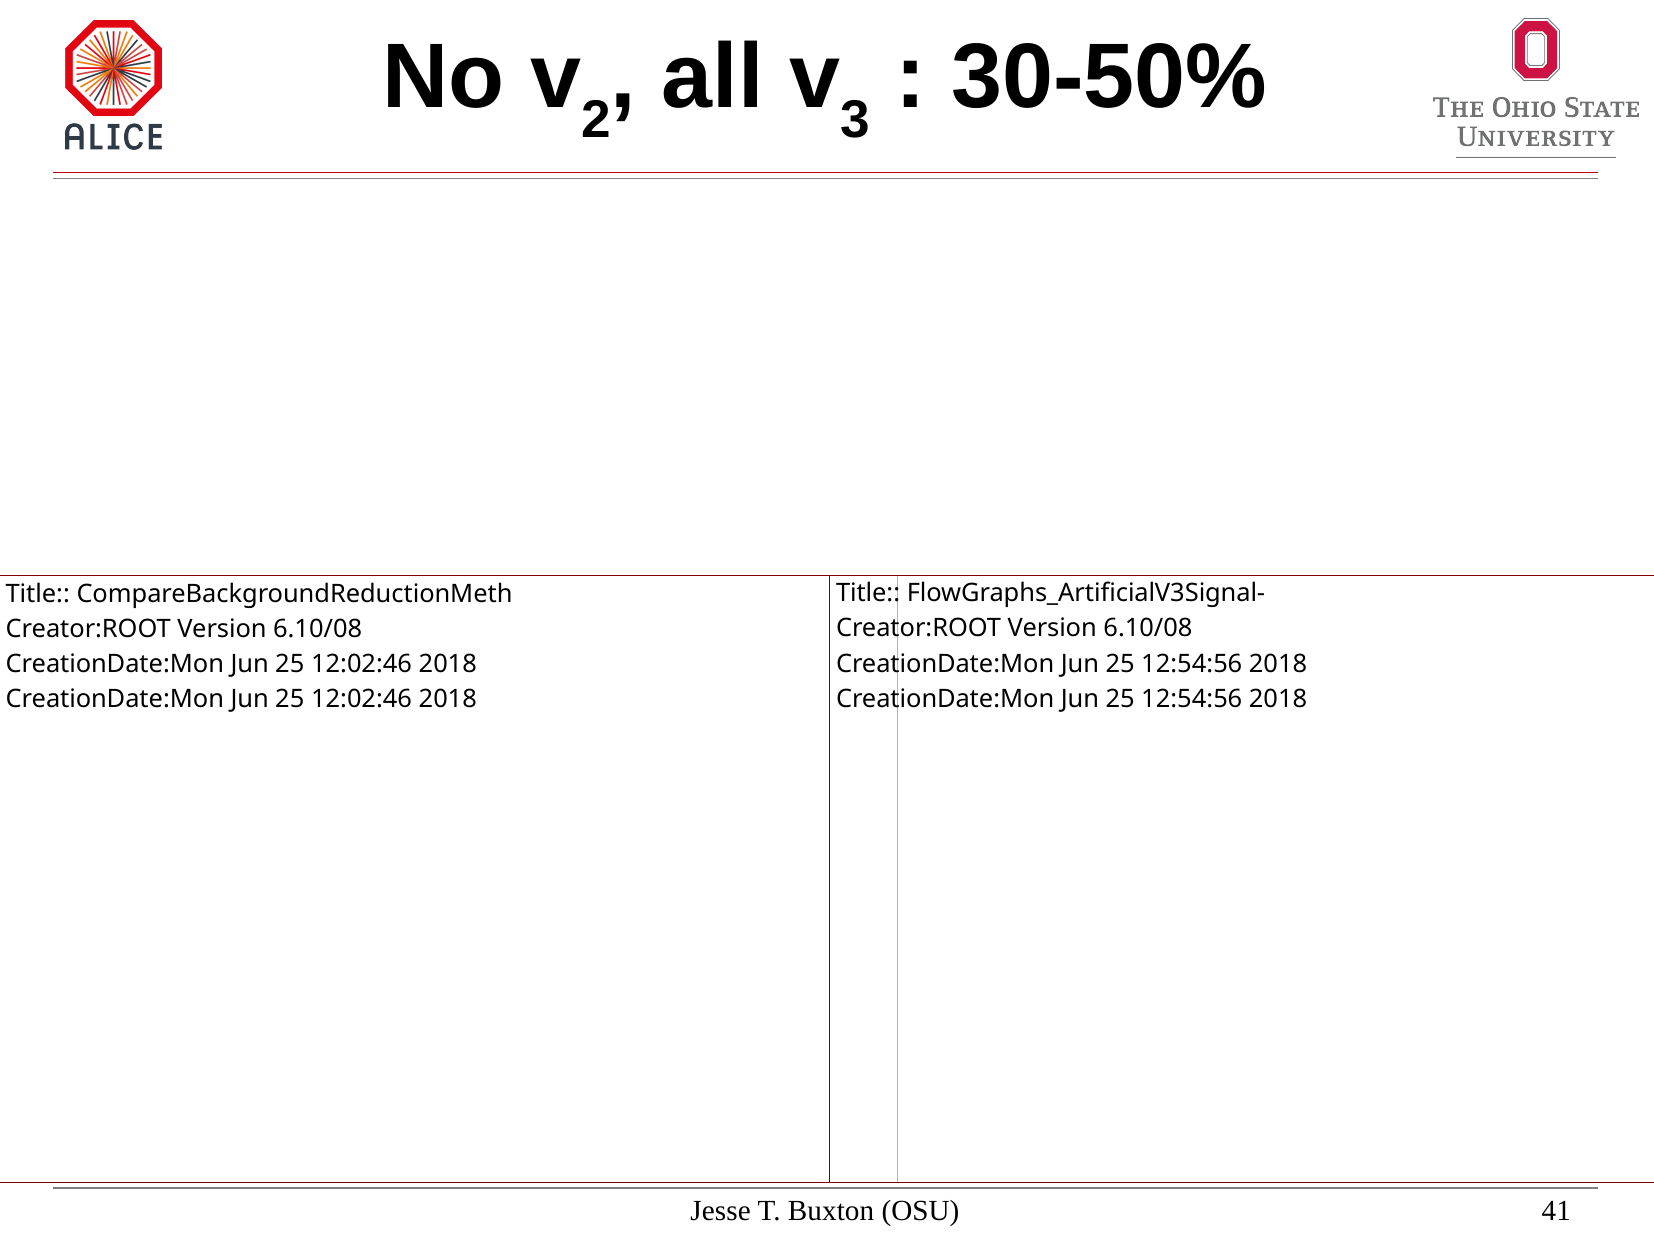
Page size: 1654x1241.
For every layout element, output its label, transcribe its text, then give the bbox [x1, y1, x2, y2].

picture [65, 20, 137, 150]
title No v2, all v3 : 30-50% [137, 1, 1513, 172]
picture [0, 573, 1654, 1183]
picture [1513, 5, 1642, 171]
